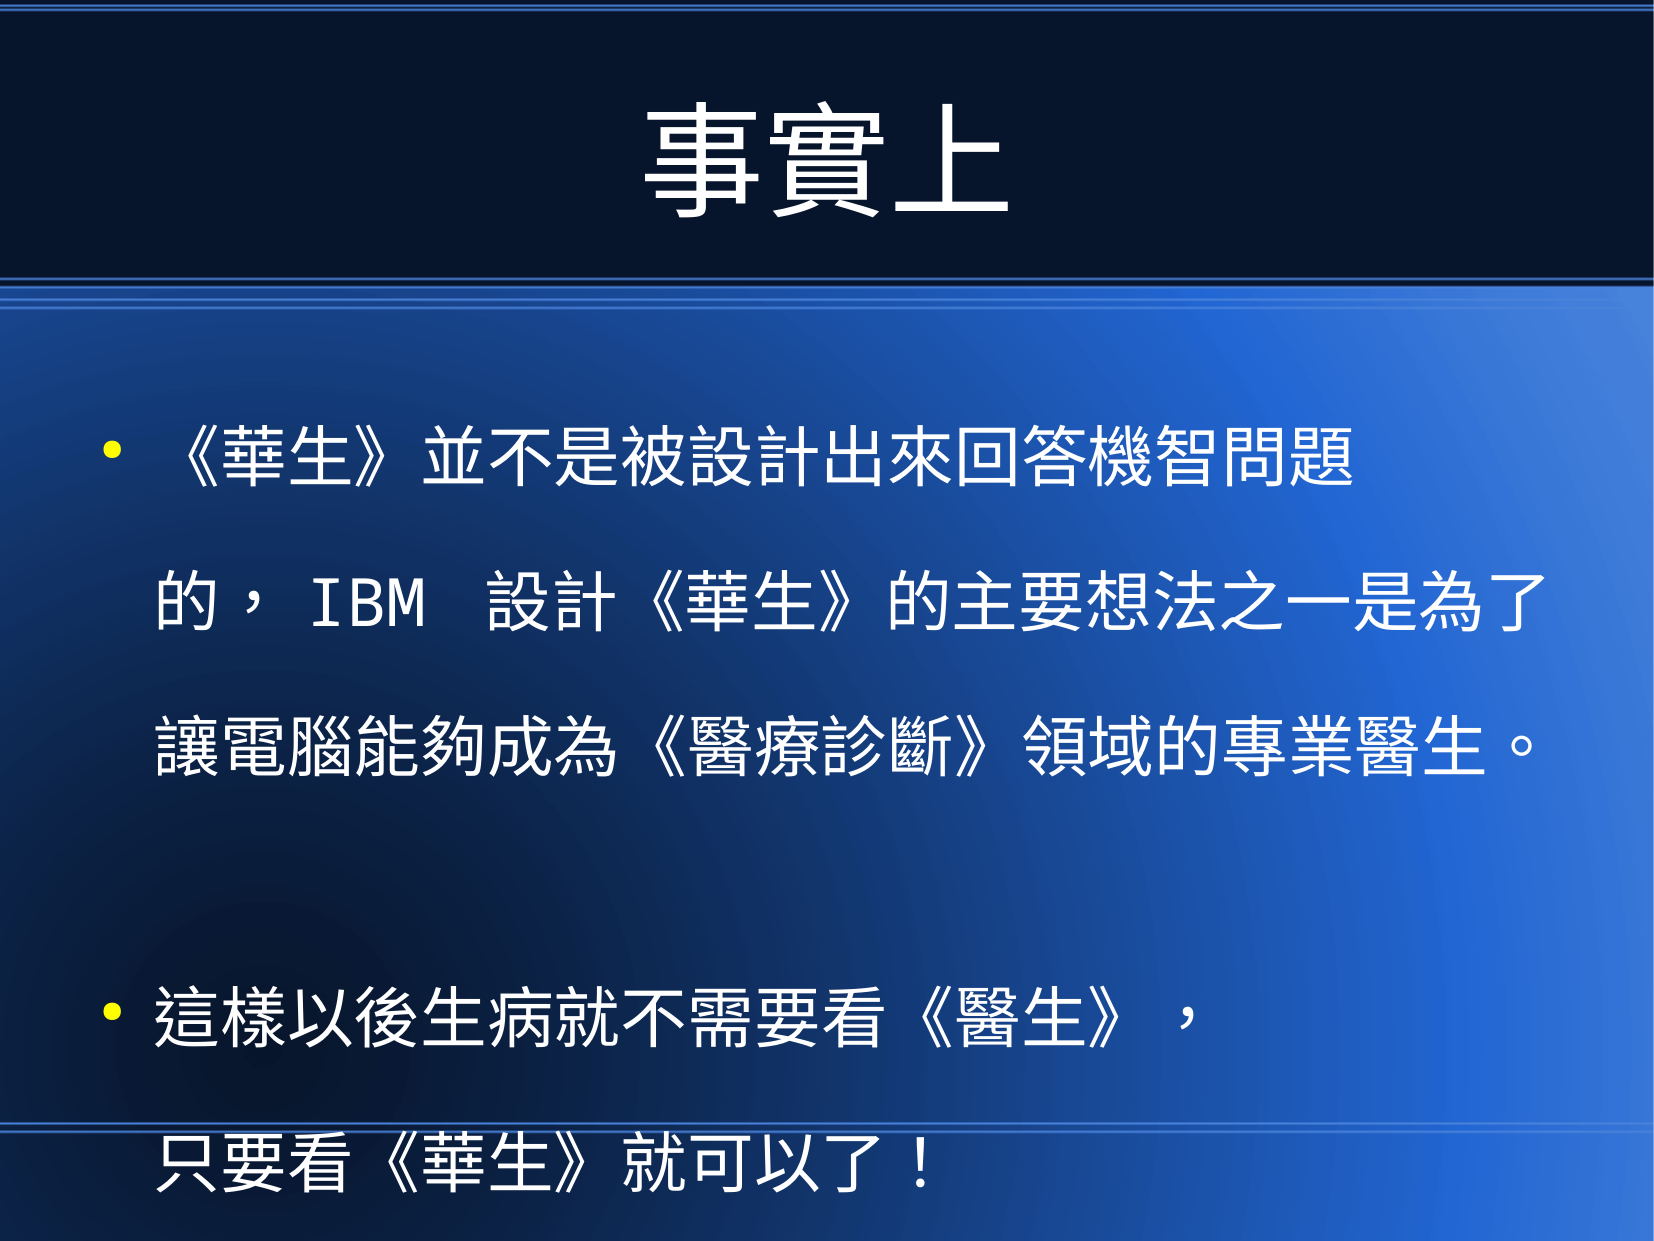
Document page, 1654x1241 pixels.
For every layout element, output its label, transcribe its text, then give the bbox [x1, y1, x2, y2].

list 《華生》並不是被設計出來回答機智問題的，IBM 設計《華生》的主要想法之一是為了讓電腦能夠成為《醫療診斷》領域的專業醫生。 這樣以後生病就不需要看《醫生》， 只要看《華生》就可以了！ [82, 355, 1571, 1241]
title 事實上 [82, 49, 1571, 257]
picture [0, 0, 1654, 1241]
